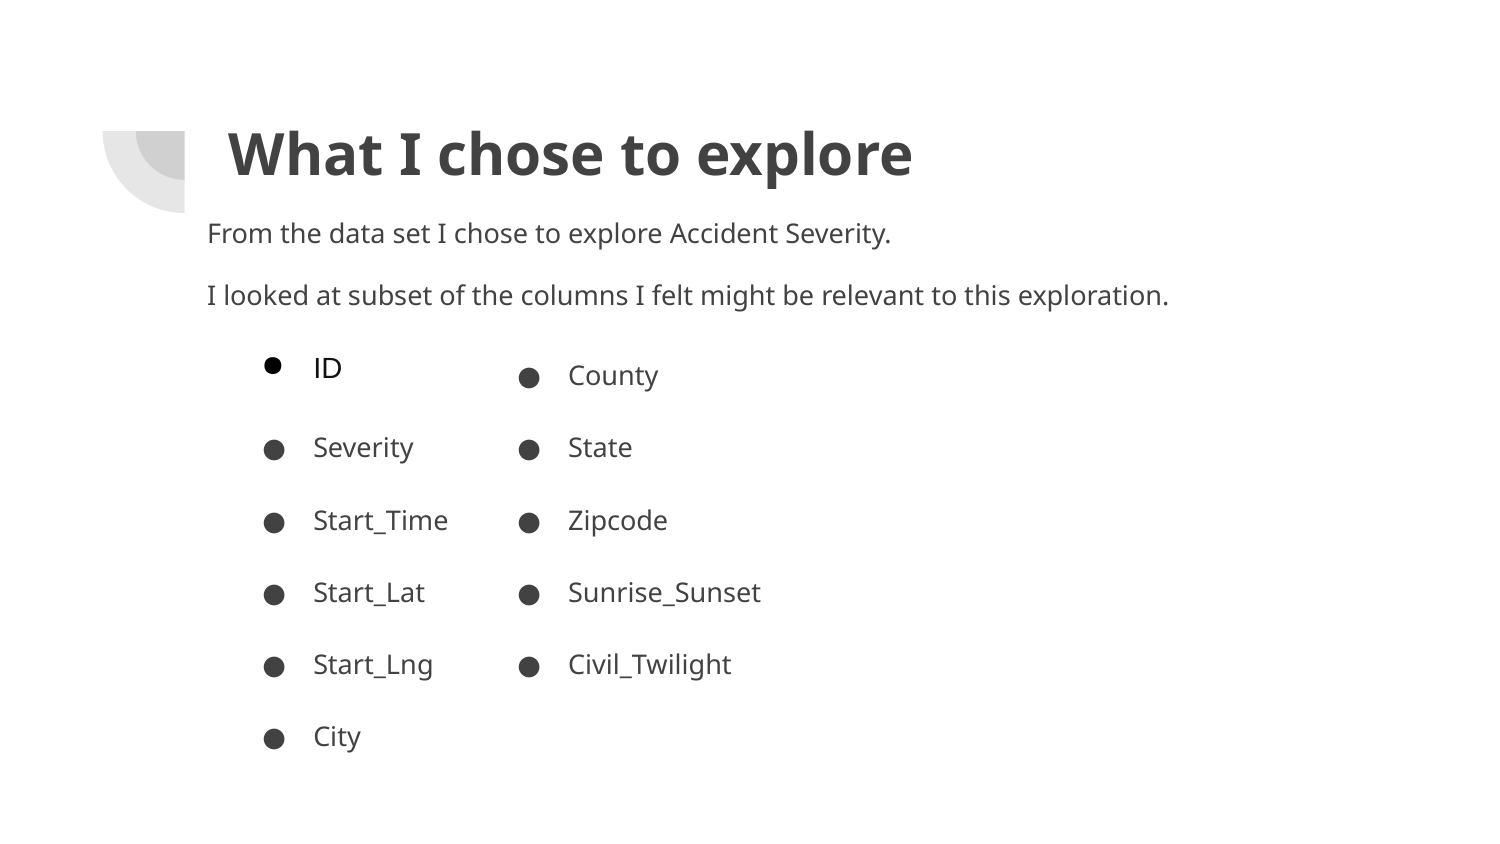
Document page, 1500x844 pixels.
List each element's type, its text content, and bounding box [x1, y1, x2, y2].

table_cell State [479, 409, 1135, 480]
table_cell Start_Lng [224, 626, 478, 697]
table_cell Sunrise_Sunset [479, 554, 1135, 625]
table_cell Zipcode [479, 482, 1135, 552]
table_cell Civil_Twilight [479, 626, 1135, 697]
table_cell Start_Time [224, 482, 478, 552]
table_header County [479, 337, 1135, 408]
list From the data set I chose to explore Accident Severity. I looked at subset of the columns I felt might be relevant to this exploration. [192, 196, 1368, 337]
table_cell Severity [224, 409, 478, 480]
table_header ID [224, 337, 478, 408]
table_cell [479, 698, 1135, 769]
title What I chose to explore [213, 98, 1368, 196]
table_cell Start_Lat [224, 554, 478, 625]
table_cell City [224, 698, 478, 769]
